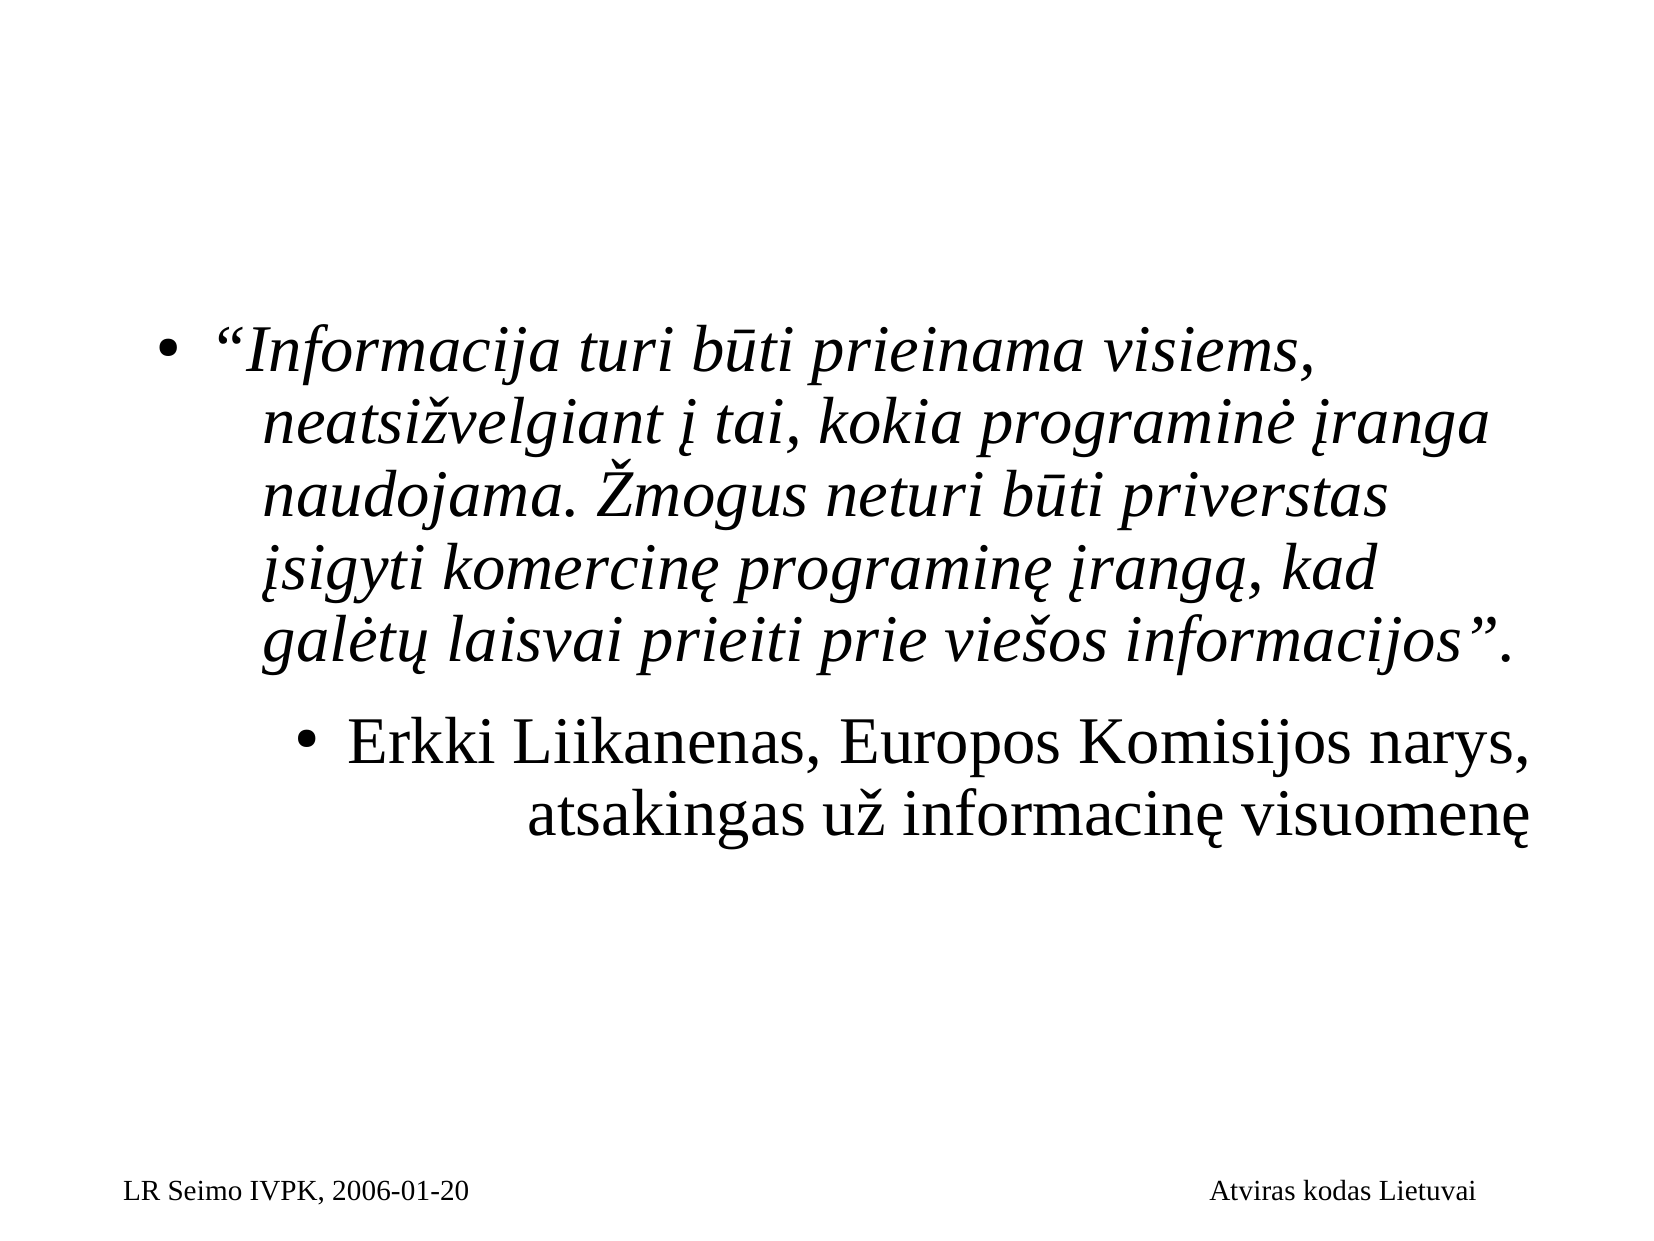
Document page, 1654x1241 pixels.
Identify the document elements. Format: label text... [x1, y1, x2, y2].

list “Informacija turi būti prieinama visiems, neatsižvelgiant į tai, kokia programinė įranga naudojama. Žmogus neturi būti priverstas įsigyti komercinę programinę įrangą, kad galėtų laisvai prieiti prie viešos informacijos”. Erkki Liikanenas, Europos Komisijos narys, atsakingas už informacinę visuomenę [121, 313, 1534, 1036]
